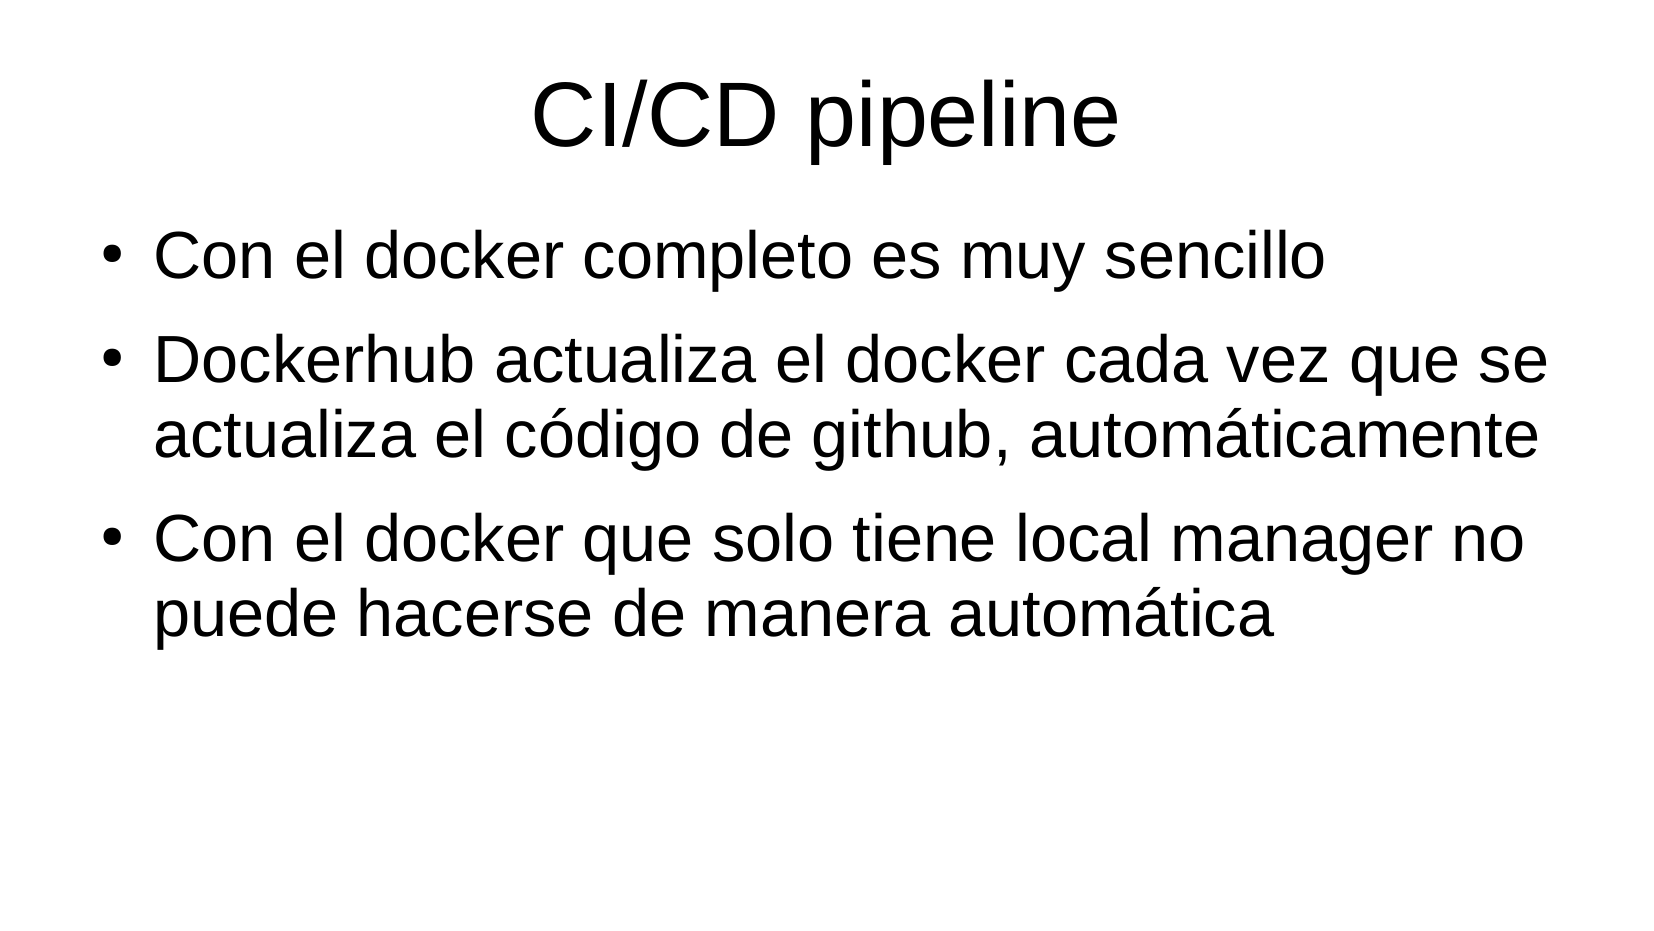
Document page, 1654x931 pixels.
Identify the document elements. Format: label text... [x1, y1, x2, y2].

title CI/CD pipeline [82, 37, 1571, 193]
list Con el docker completo es muy sencillo Dockerhub actualiza el docker cada vez que se actualiza el código de github, automáticamente Con el docker que solo tiene local manager no puede hacerse de manera automática [82, 217, 1571, 863]
